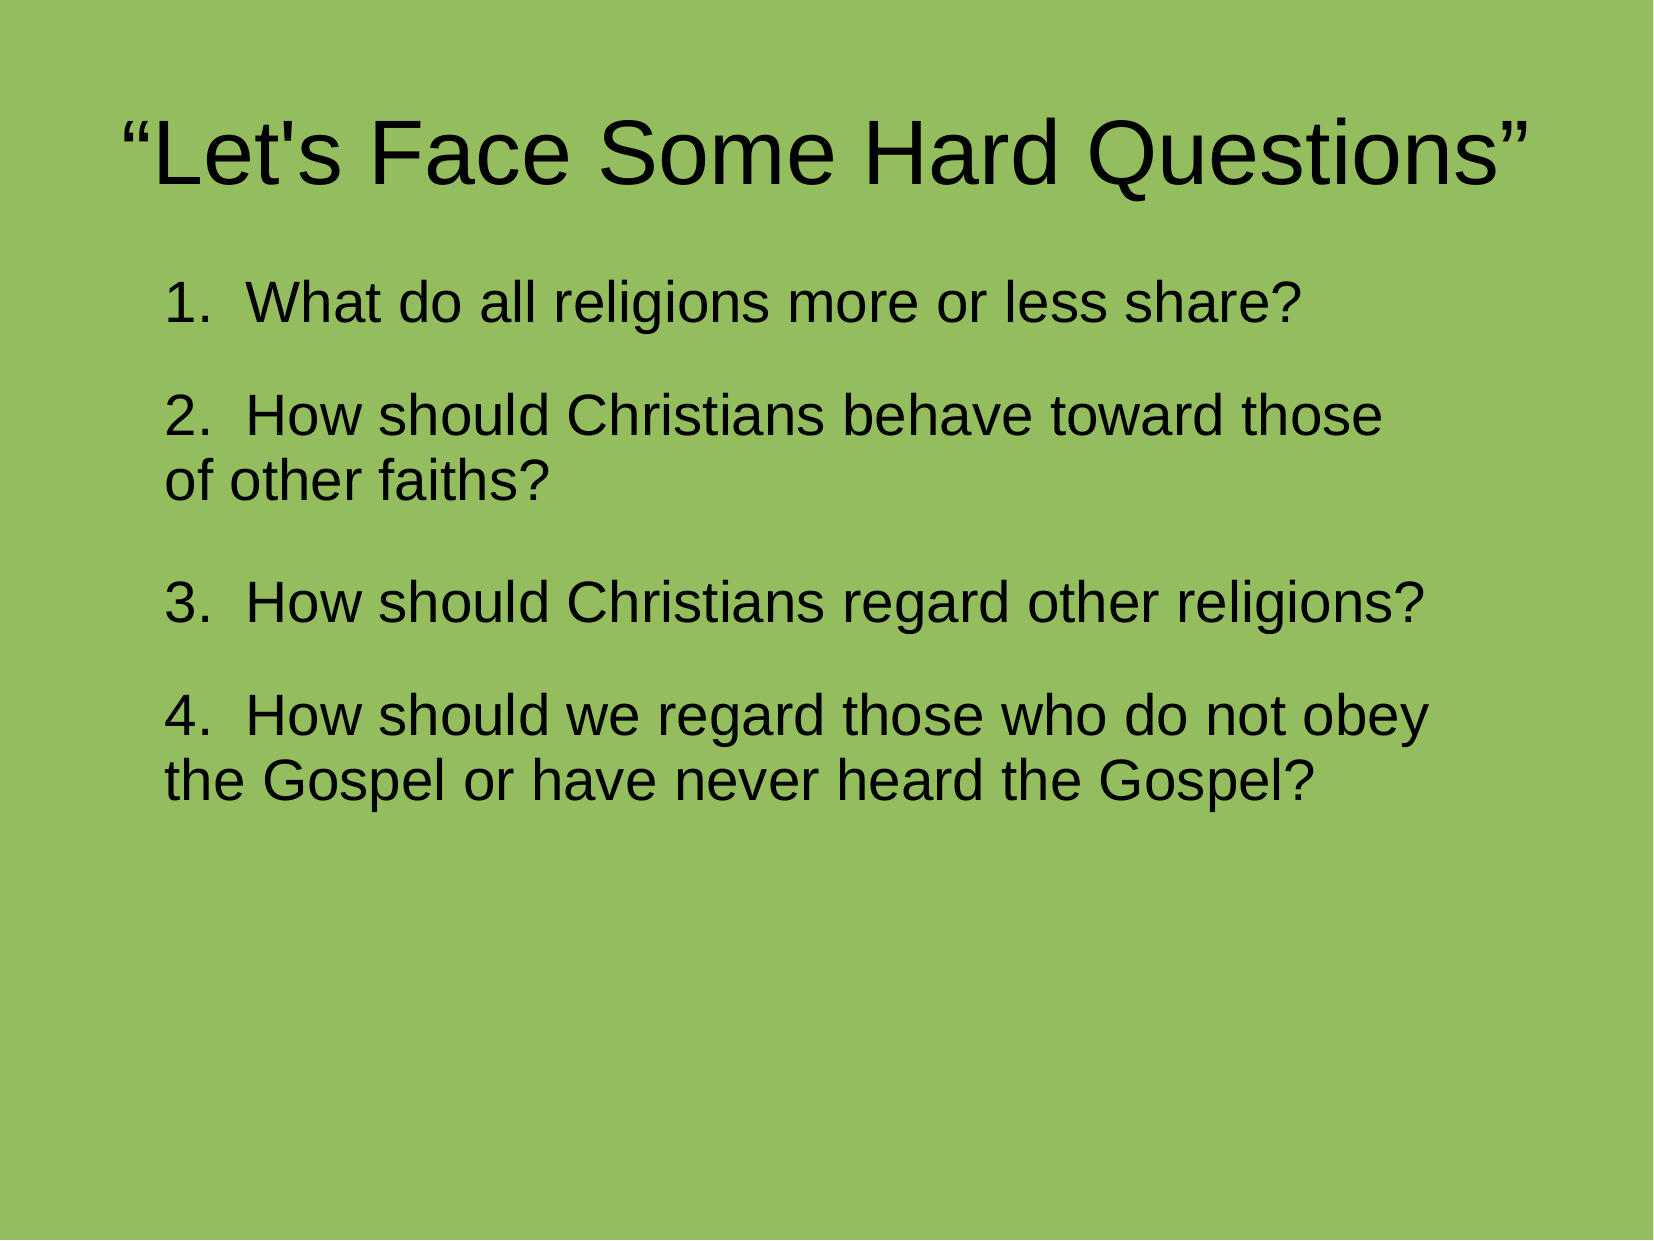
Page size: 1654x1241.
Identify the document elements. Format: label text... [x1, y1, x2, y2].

text_box 1. What do all religions more or less share? [150, 262, 1320, 342]
text_box 3. How should Christians regard other religions? [150, 562, 1463, 643]
text_box 4. How should we regard those who do not obey the Gospel or have never heard the Gospel? [150, 675, 1501, 820]
title “Let's Face Some Hard Questions” [82, 56, 1571, 250]
text_box 2. How should Christians behave toward those of other faiths? [150, 375, 1401, 520]
